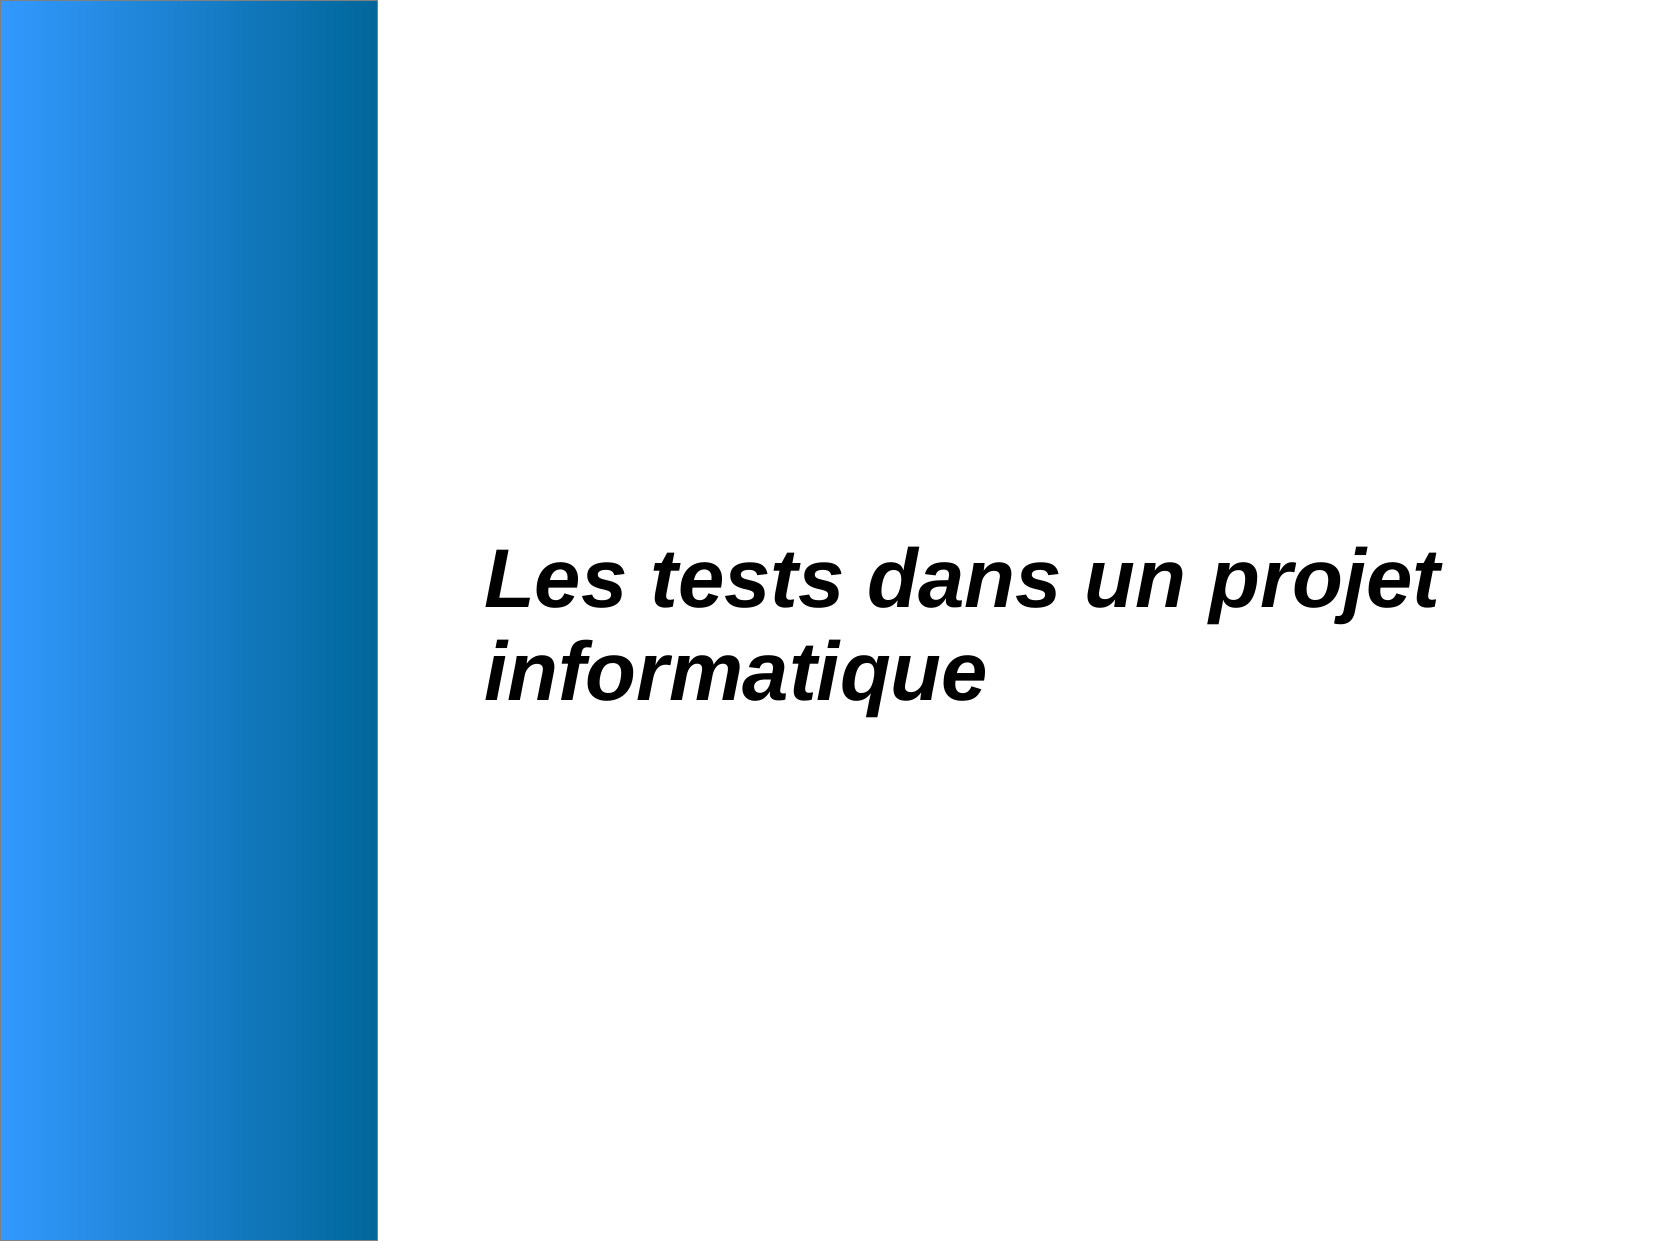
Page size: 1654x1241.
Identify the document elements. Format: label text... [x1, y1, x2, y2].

text_box [0, 0, 378, 1241]
list Les tests dans un projet informatique [413, 456, 1654, 1241]
